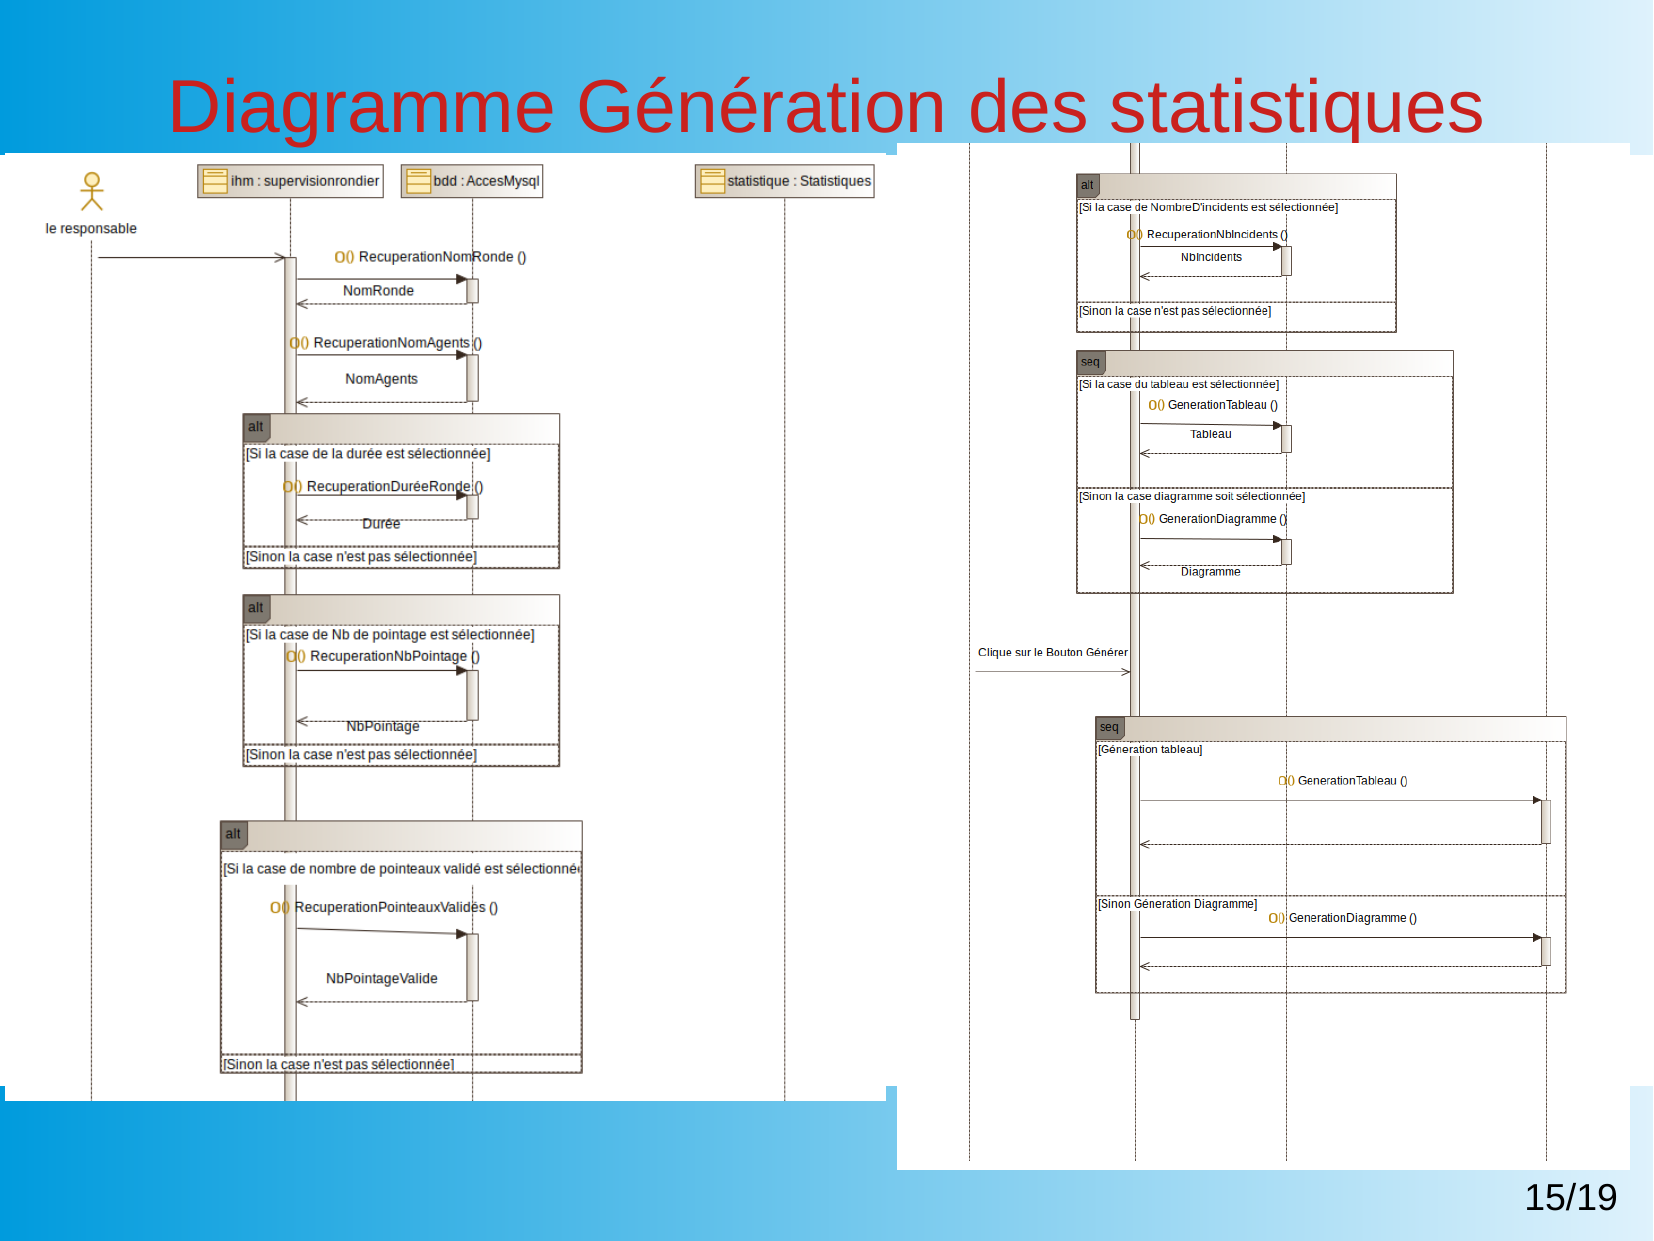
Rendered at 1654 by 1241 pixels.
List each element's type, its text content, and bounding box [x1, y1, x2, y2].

picture [897, 143, 1630, 1170]
picture [5, 153, 886, 1241]
title Diagramme Génération des statistiques [82, 35, 1571, 178]
text_box <numéro>/19 [1509, 1169, 1654, 1240]
